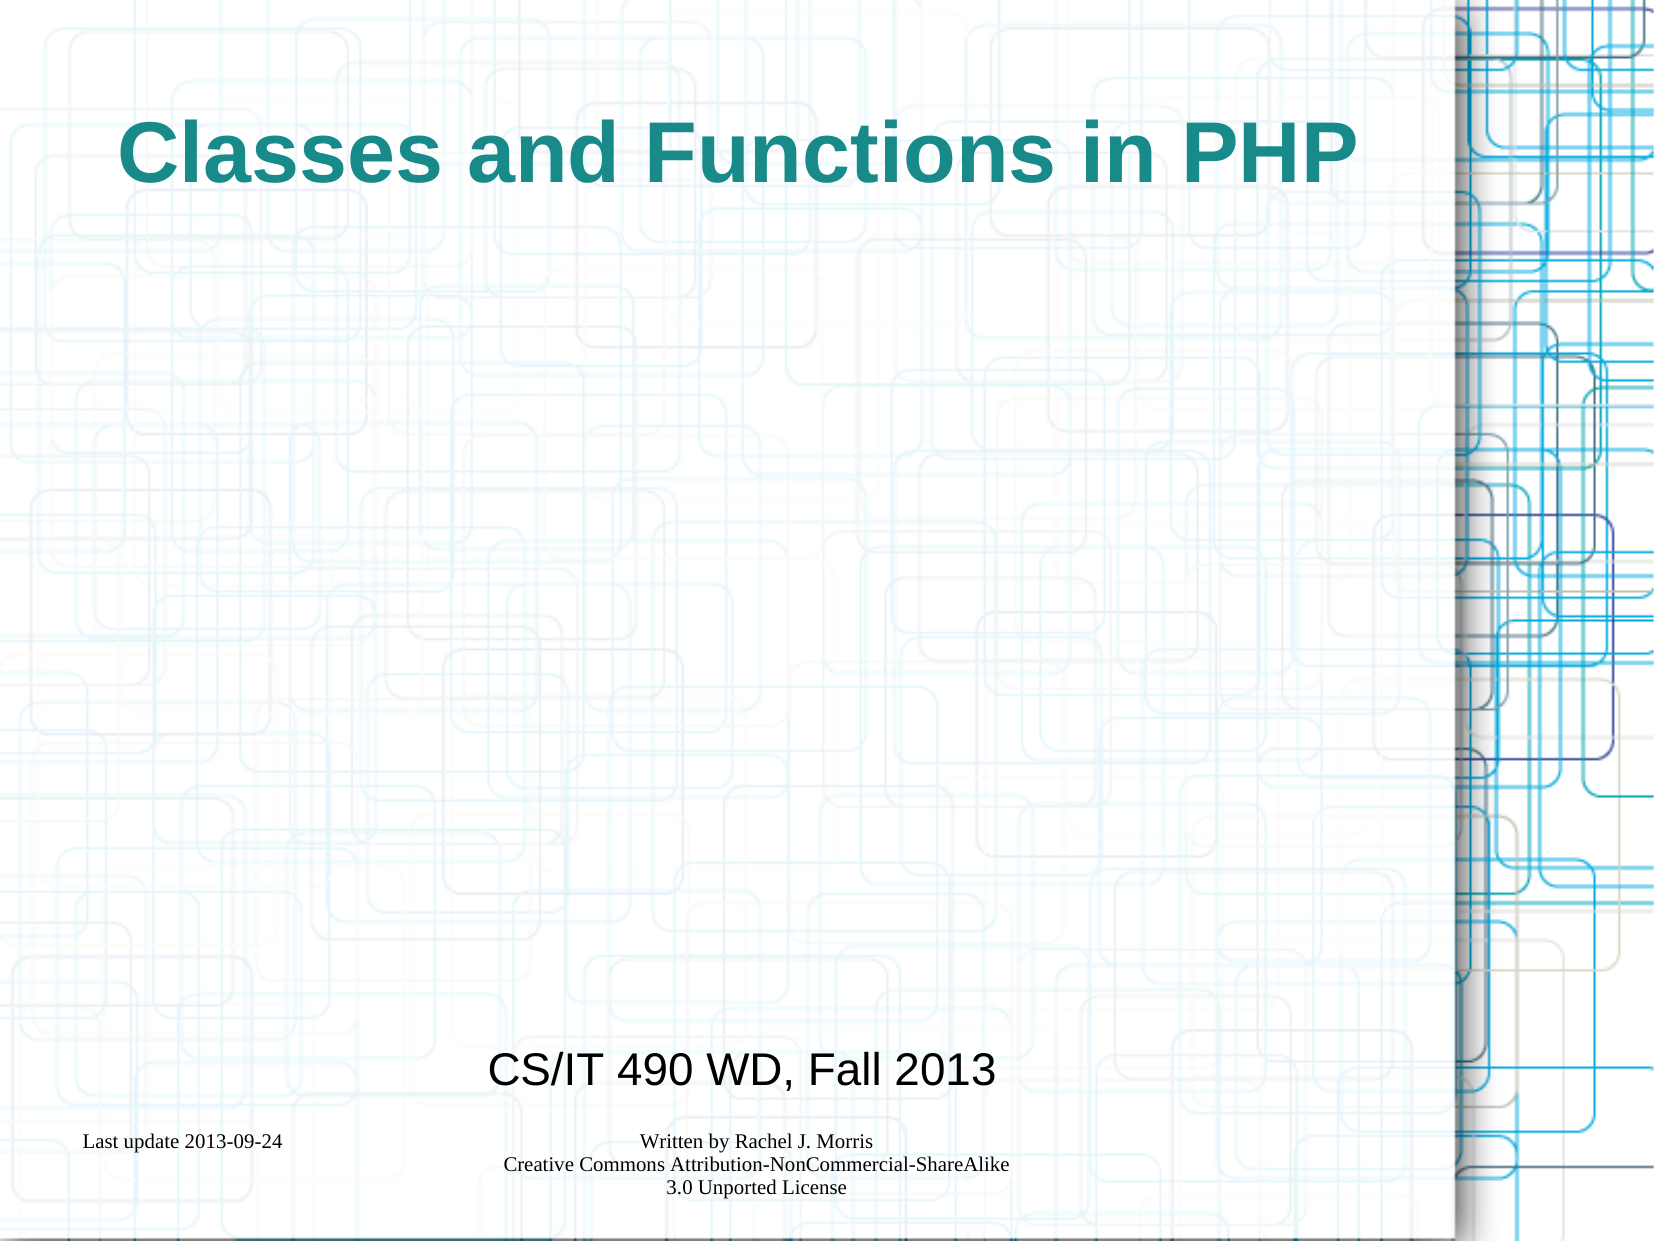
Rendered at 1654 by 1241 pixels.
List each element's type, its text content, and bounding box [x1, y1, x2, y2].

picture [0, 0, 1654, 1241]
text_box CS/IT 490 WD, Fall 2013 [75, 1043, 1410, 1096]
title Classes and Functions in PHP [59, 49, 1418, 257]
